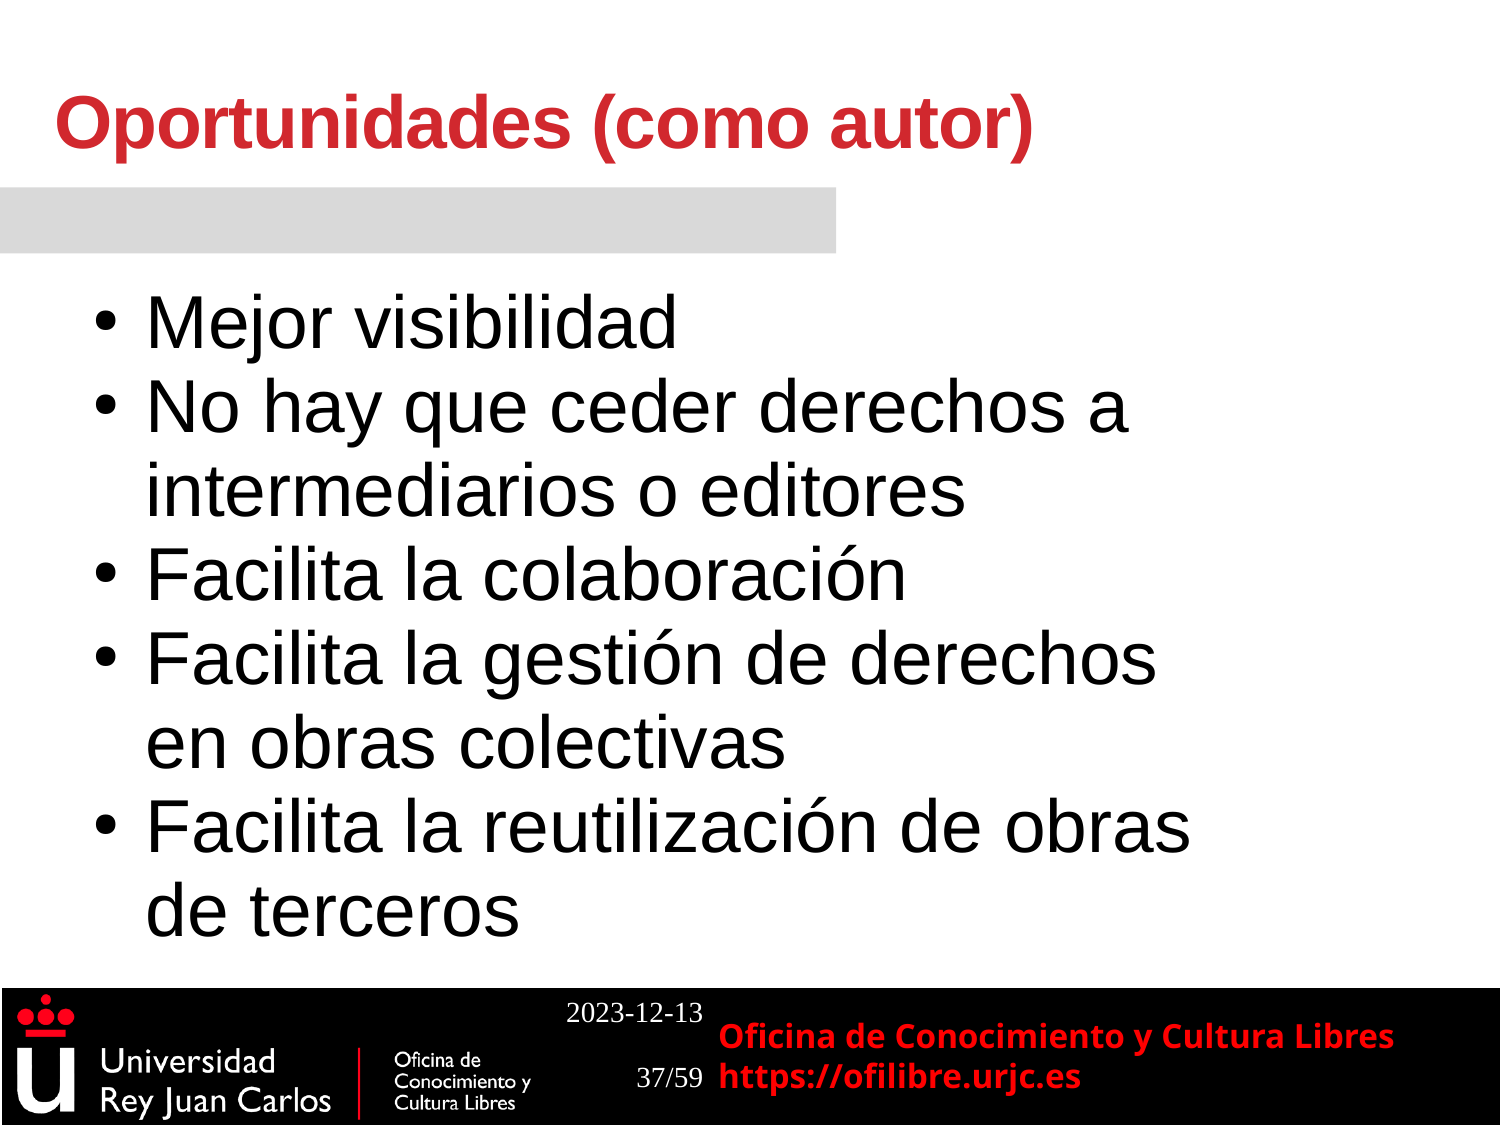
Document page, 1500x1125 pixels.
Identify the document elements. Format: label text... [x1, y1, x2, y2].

text_box Mejor visibilidad No hay que ceder derechos a intermediarios o editores Facilita la colaboración Facilita la gestión de derechos en obras colectivas Facilita la reutilización de obras de terceros [60, 273, 1254, 961]
text_box Oportunidades (como autor) [39, 24, 1366, 172]
title [75, 7, 1425, 196]
picture [17, 994, 531, 1120]
